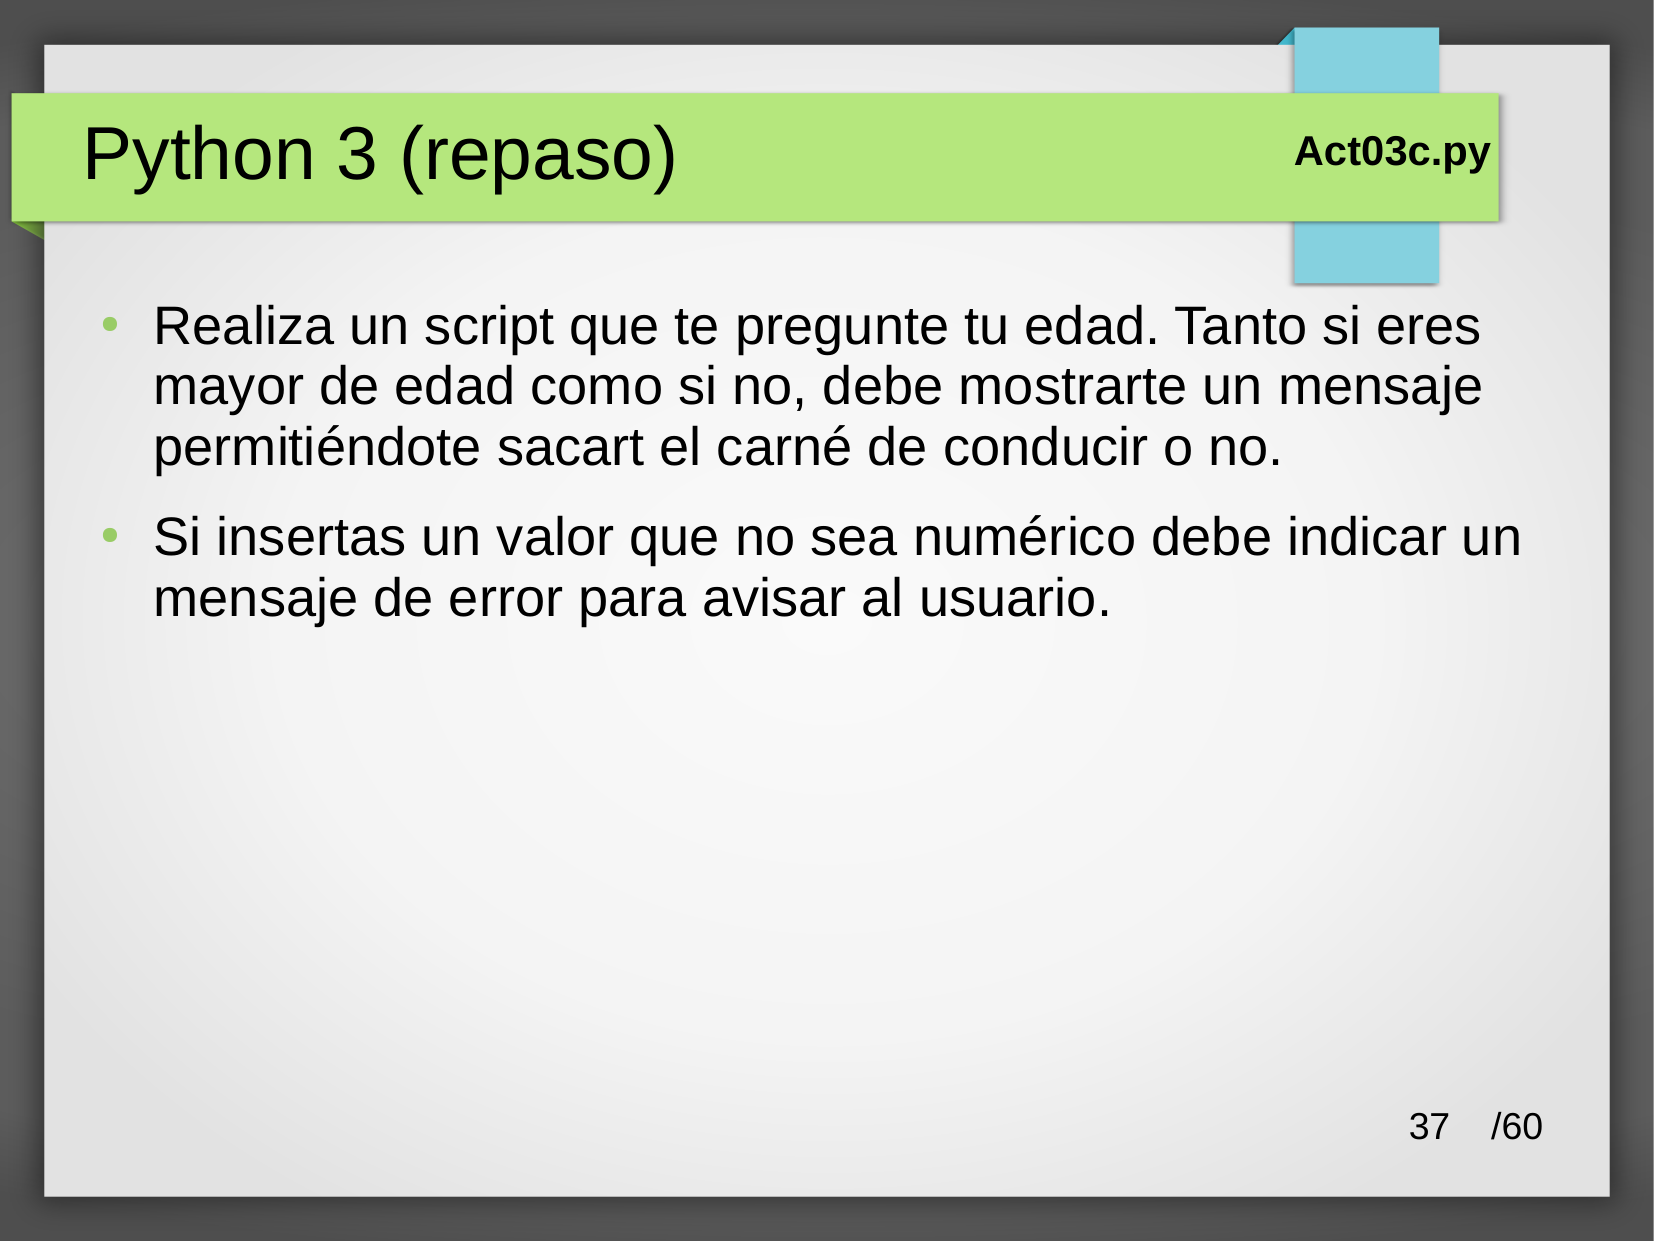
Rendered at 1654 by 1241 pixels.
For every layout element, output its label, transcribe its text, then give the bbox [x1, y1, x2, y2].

text_box <número> [1393, 1098, 1476, 1169]
title Python 3 (repaso) [82, 94, 1264, 213]
text_box /60 [1476, 1098, 1644, 1169]
picture [0, 0, 1654, 1241]
text_box Act03c.py [1279, 120, 1512, 229]
list Realiza un script que te pregunte tu edad. Tanto si eres mayor de edad como si no, debe mostrarte un mensaje permitiéndote sacart el carné de conducir o no. Si insertas un valor que no sea numérico debe indicar un mensaje de error para avisar al usuario. [82, 295, 1571, 1015]
